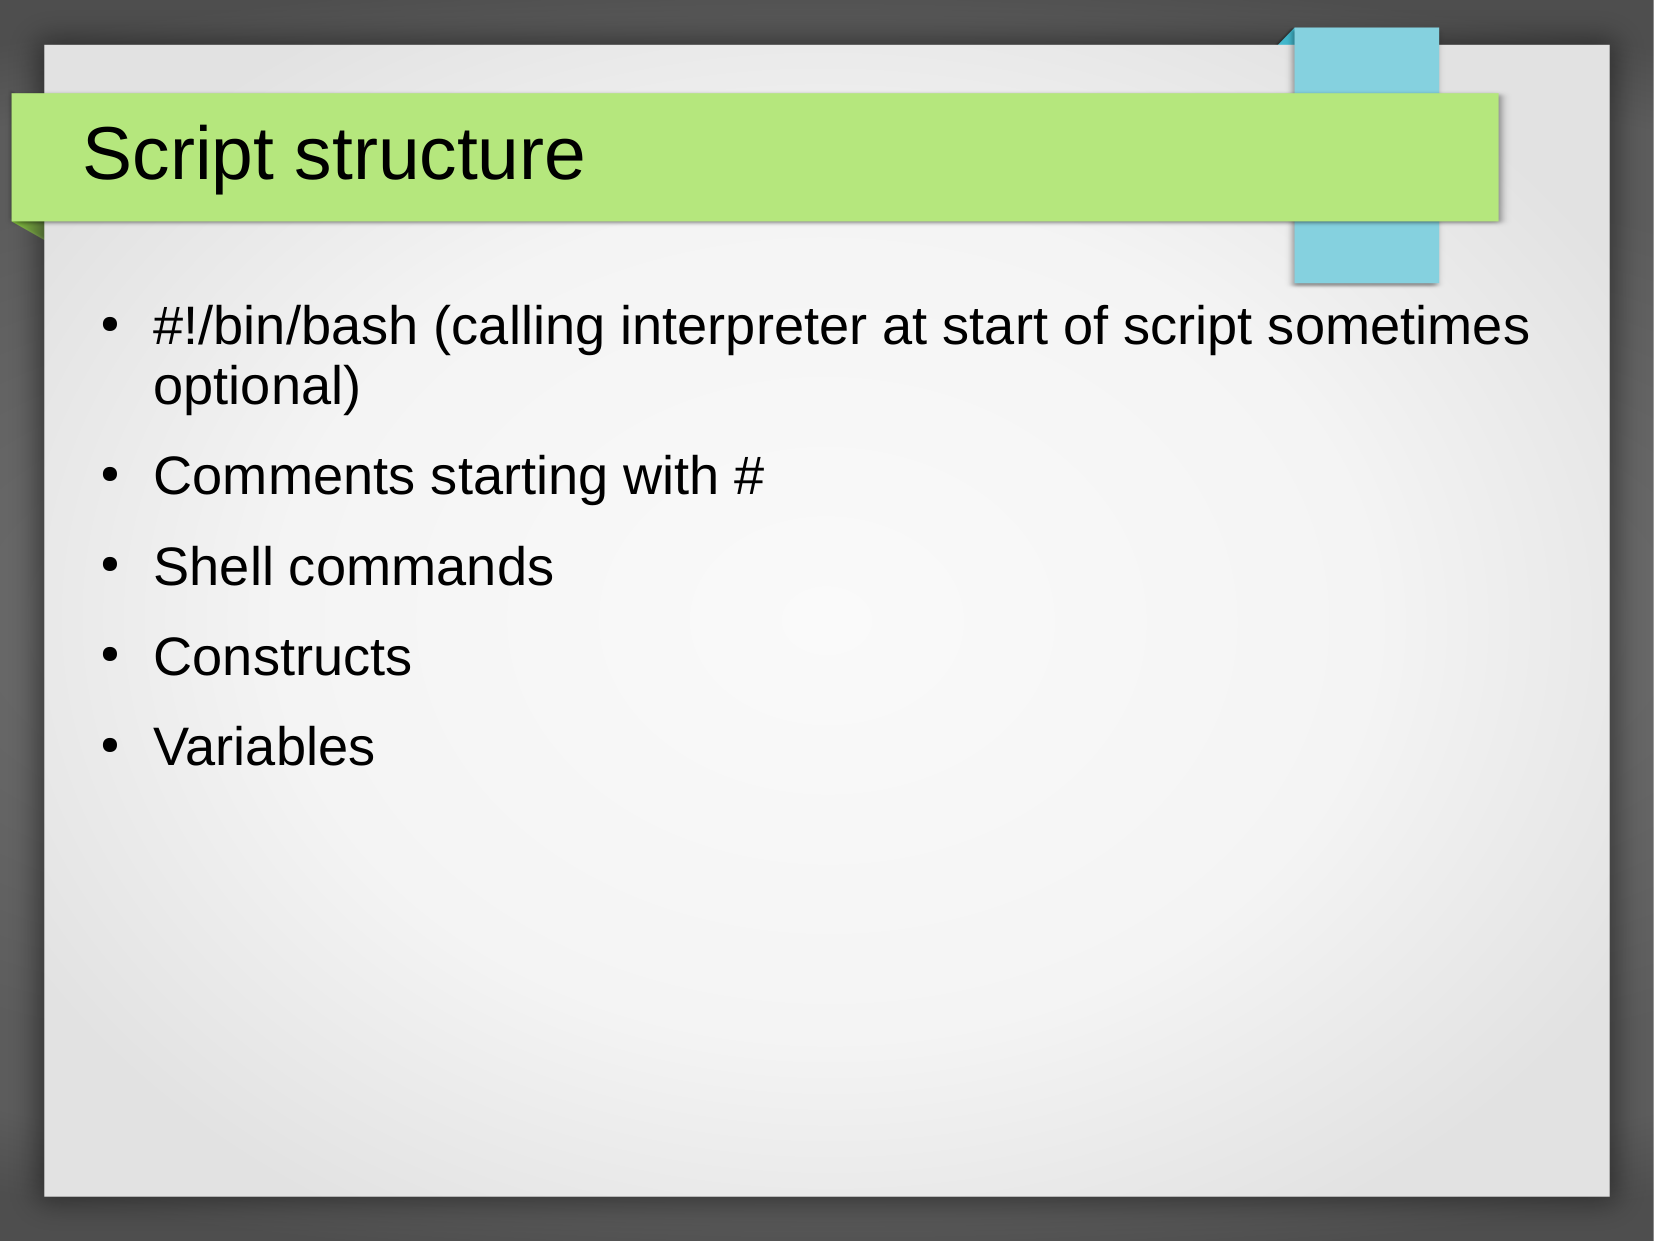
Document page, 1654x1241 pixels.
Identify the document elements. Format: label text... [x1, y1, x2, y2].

title Script structure [82, 94, 1264, 213]
picture [0, 0, 1654, 1241]
list #!/bin/bash (calling interpreter at start of script sometimes optional) Comments starting with # Shell commands Constructs Variables [82, 295, 1571, 1015]
